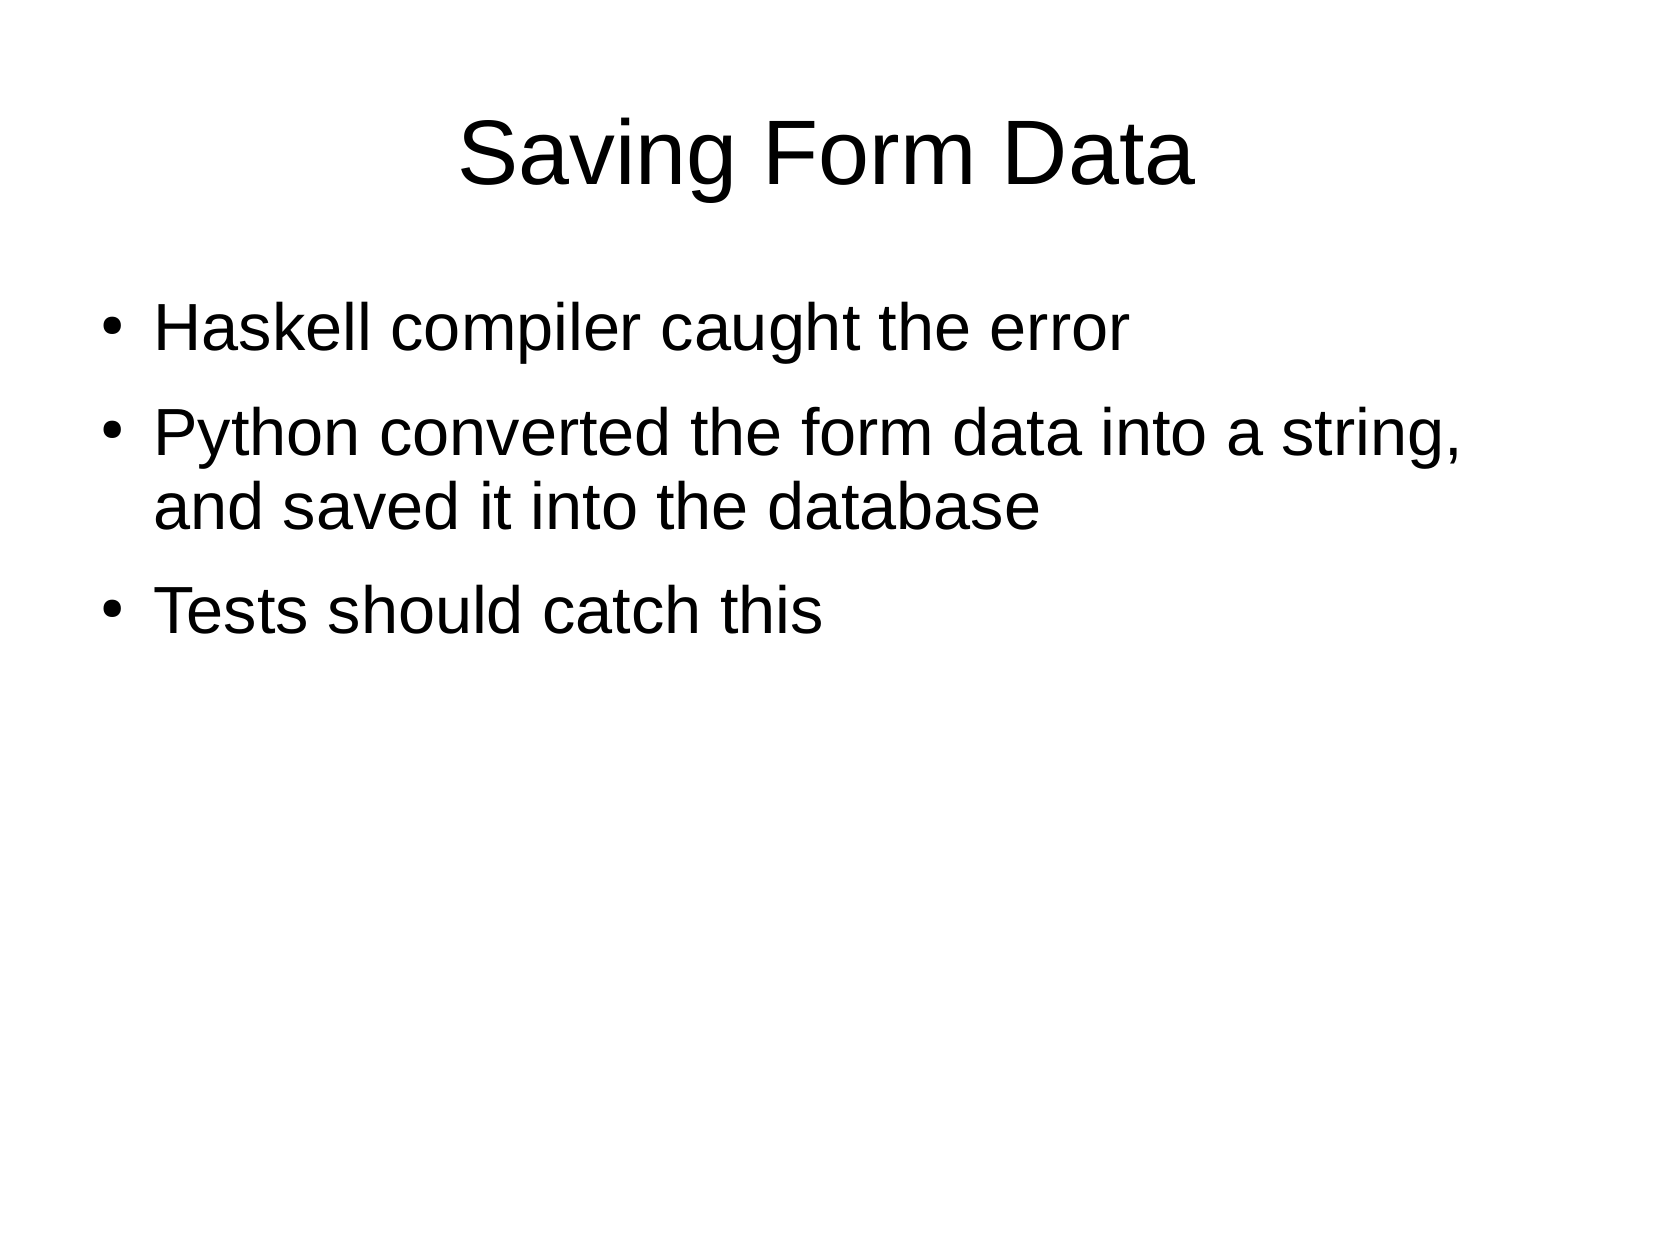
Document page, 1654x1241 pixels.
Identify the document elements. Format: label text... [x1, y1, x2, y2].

title Saving Form Data [82, 49, 1571, 257]
list Haskell compiler caught the error Python converted the form data into a string, and saved it into the database Tests should catch this [82, 290, 1571, 1010]
